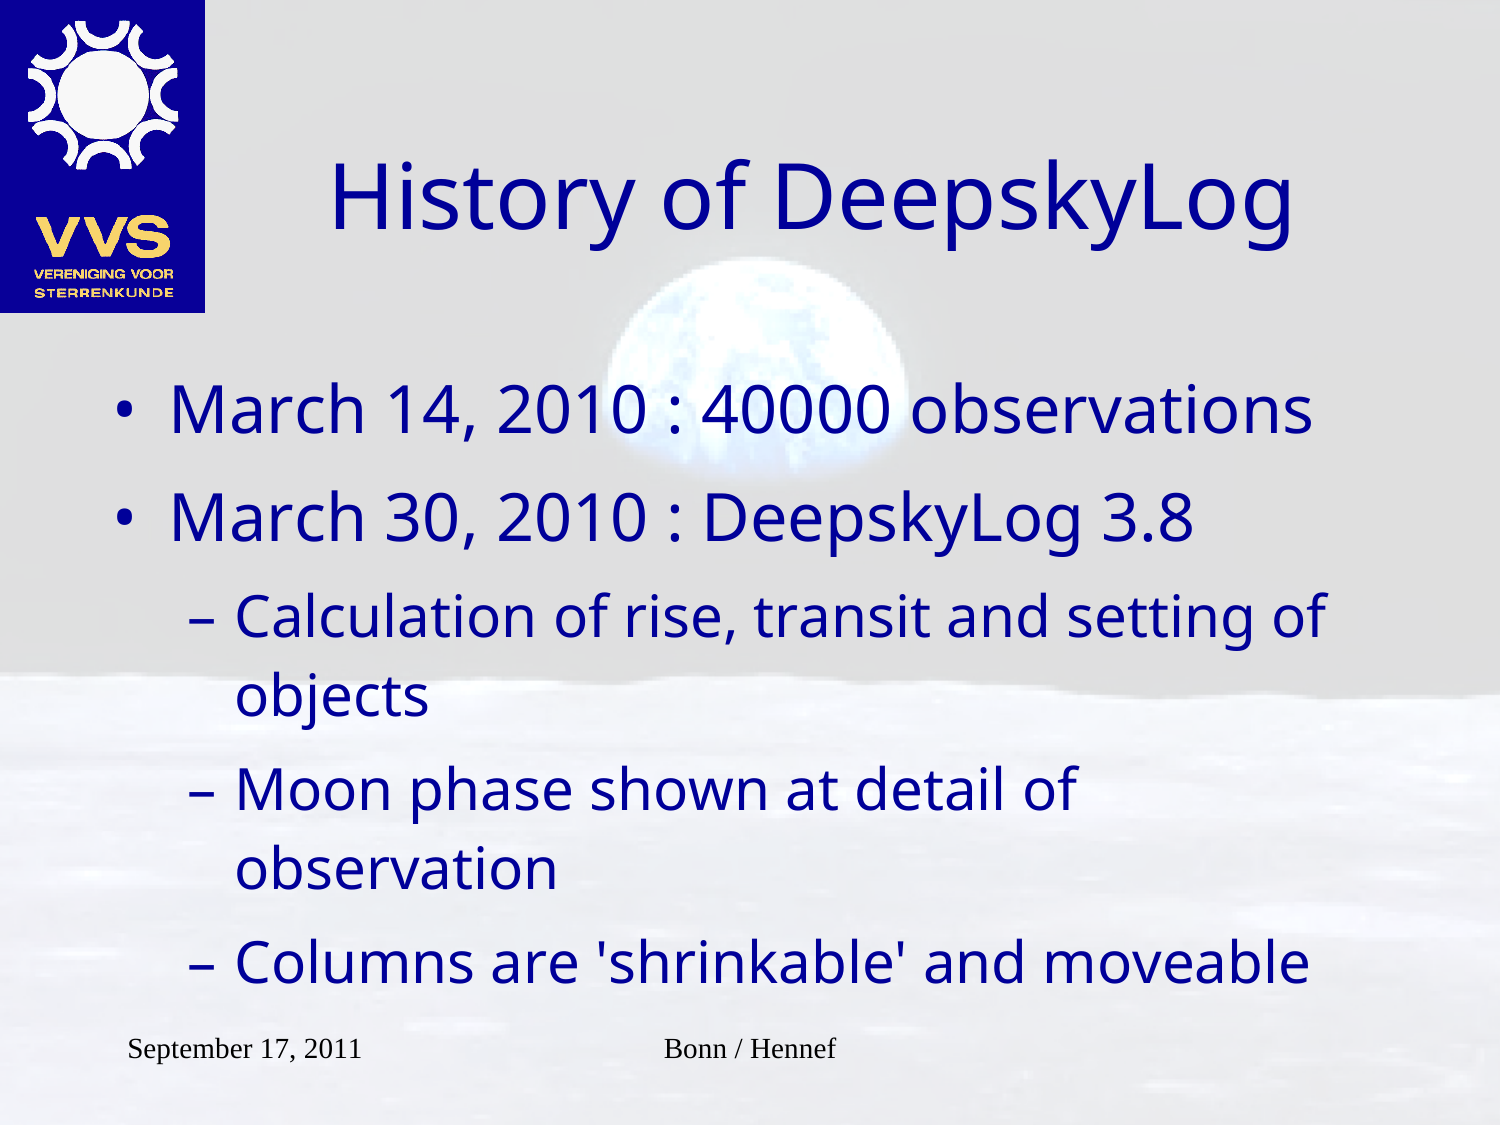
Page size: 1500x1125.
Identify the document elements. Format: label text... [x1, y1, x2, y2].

picture [0, 0, 205, 313]
title History of DeepskyLog [237, 76, 1388, 312]
list March 14, 2010 : 40000 observations March 30, 2010 : DeepskyLog 3.8 Calculation of rise, transit and setting of objects Moon phase shown at detail of observation Columns are 'shrinkable' and moveable [112, 362, 1388, 1105]
